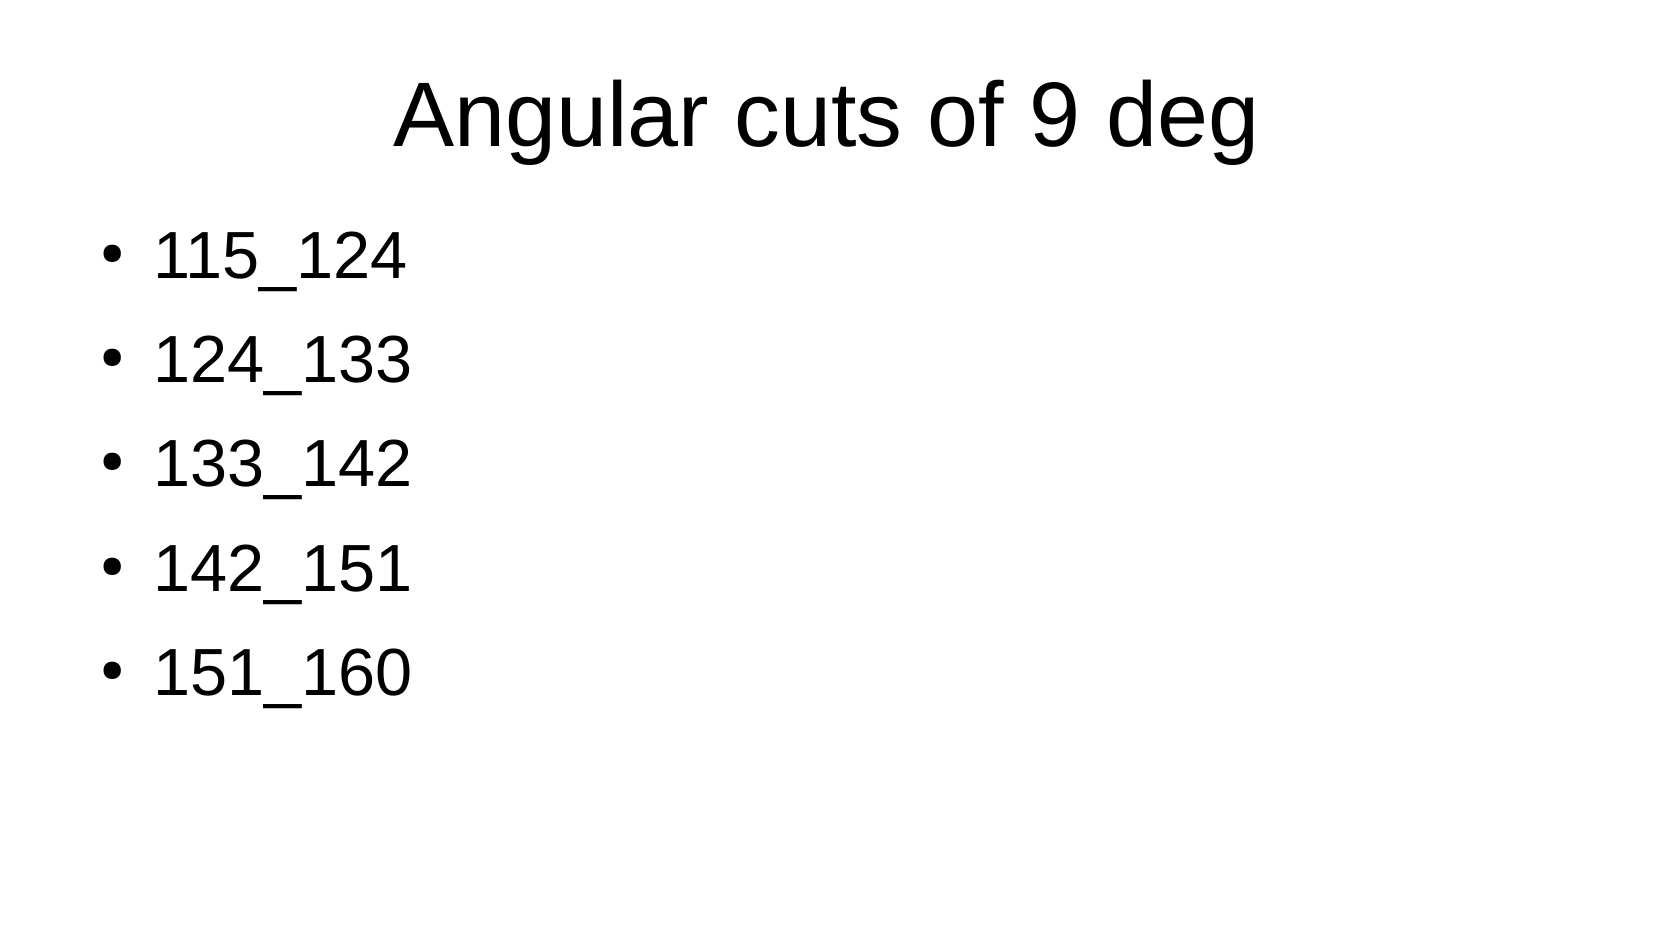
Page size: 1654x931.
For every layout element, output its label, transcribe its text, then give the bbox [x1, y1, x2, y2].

title Angular cuts of 9 deg [82, 37, 1571, 193]
list 115_124 124_133 133_142 142_151 151_160 [82, 217, 1571, 758]
